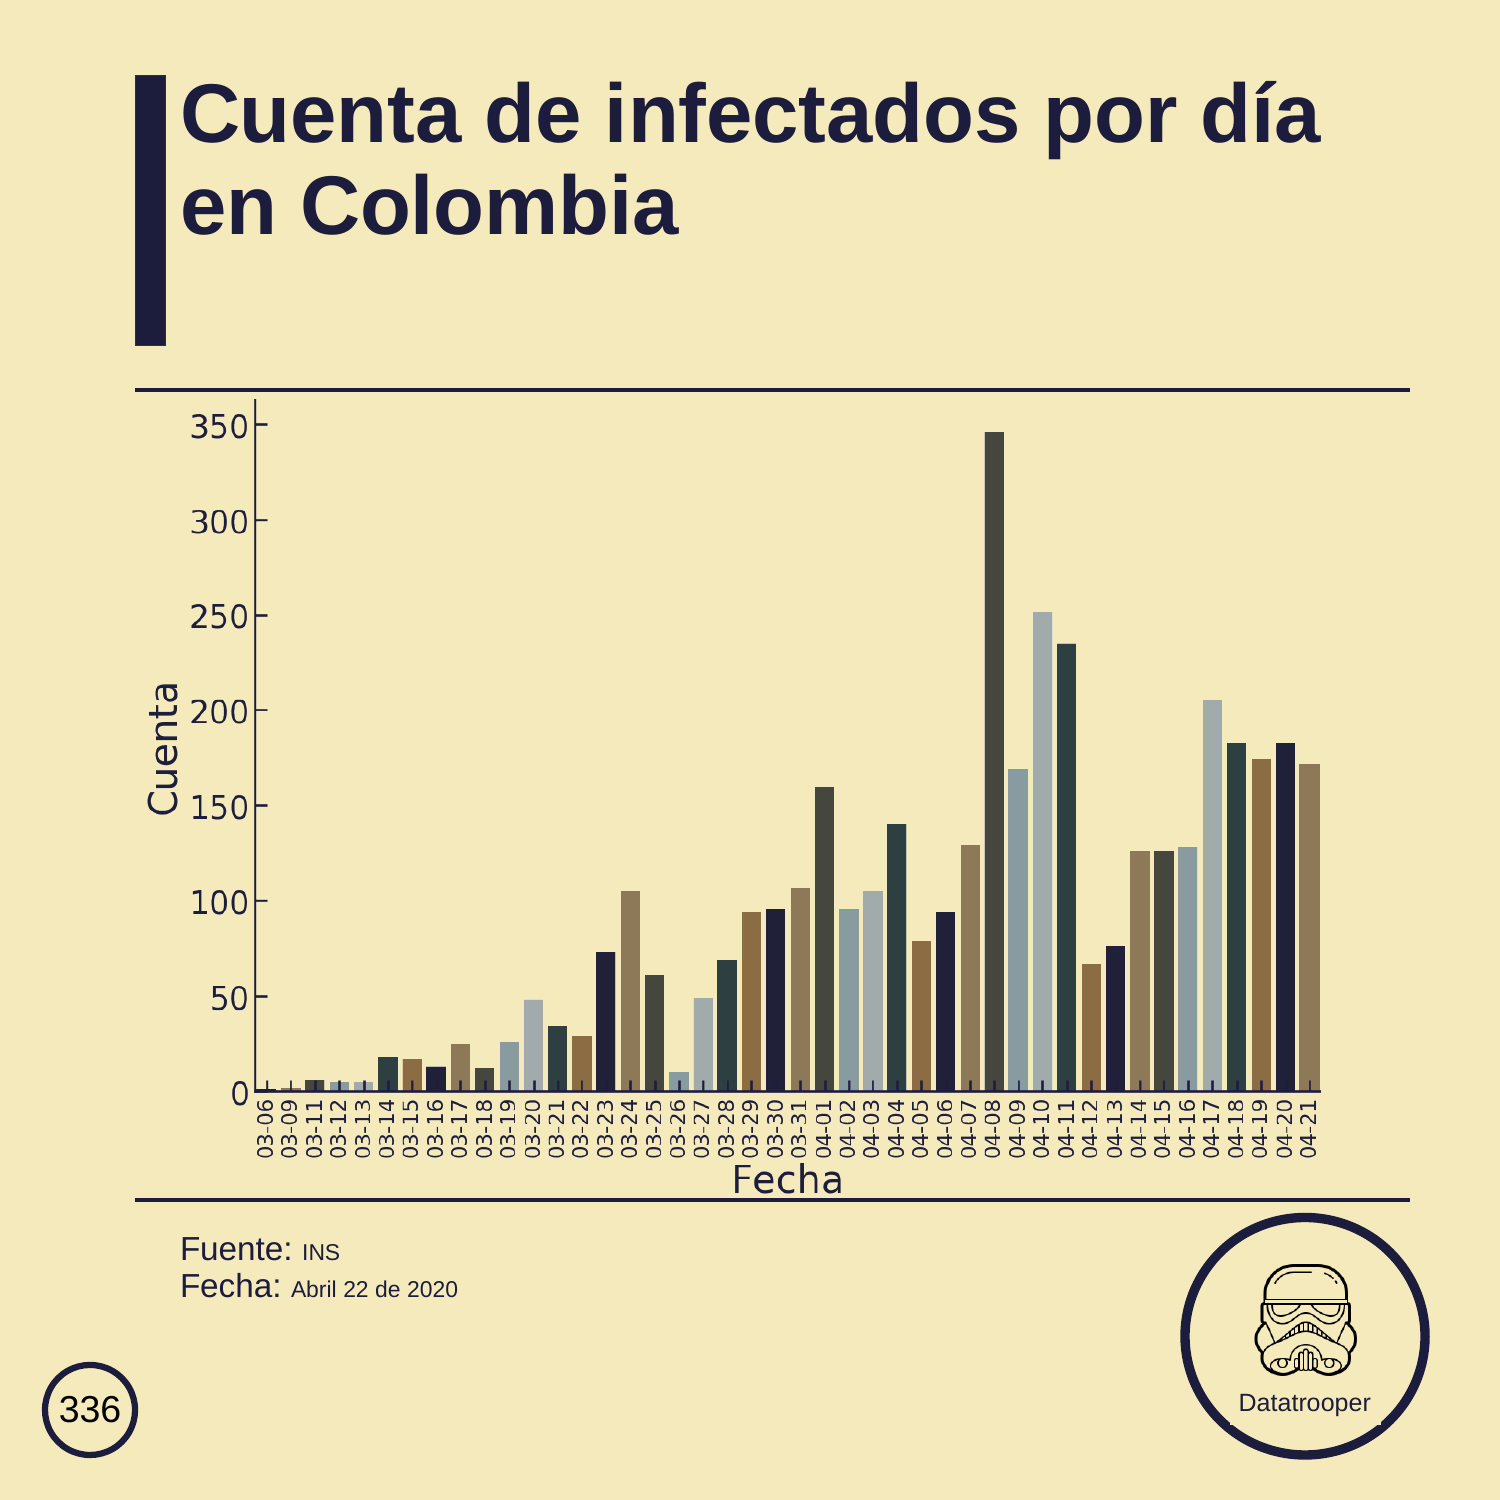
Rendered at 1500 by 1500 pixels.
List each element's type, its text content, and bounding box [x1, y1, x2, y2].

title Cuenta de infectados por día en Colombia [180, 64, 1351, 255]
text_box [1185, 1217, 1426, 1456]
picture [1230, 1244, 1381, 1379]
text_box 336 [45, 1364, 136, 1456]
text_box [135, 75, 166, 346]
picture [145, 399, 1321, 1201]
title Fuente: INS Fecha: Abril 22 de 2020 [180, 1202, 1201, 1342]
text_box Datatrooper [1230, 1379, 1381, 1425]
